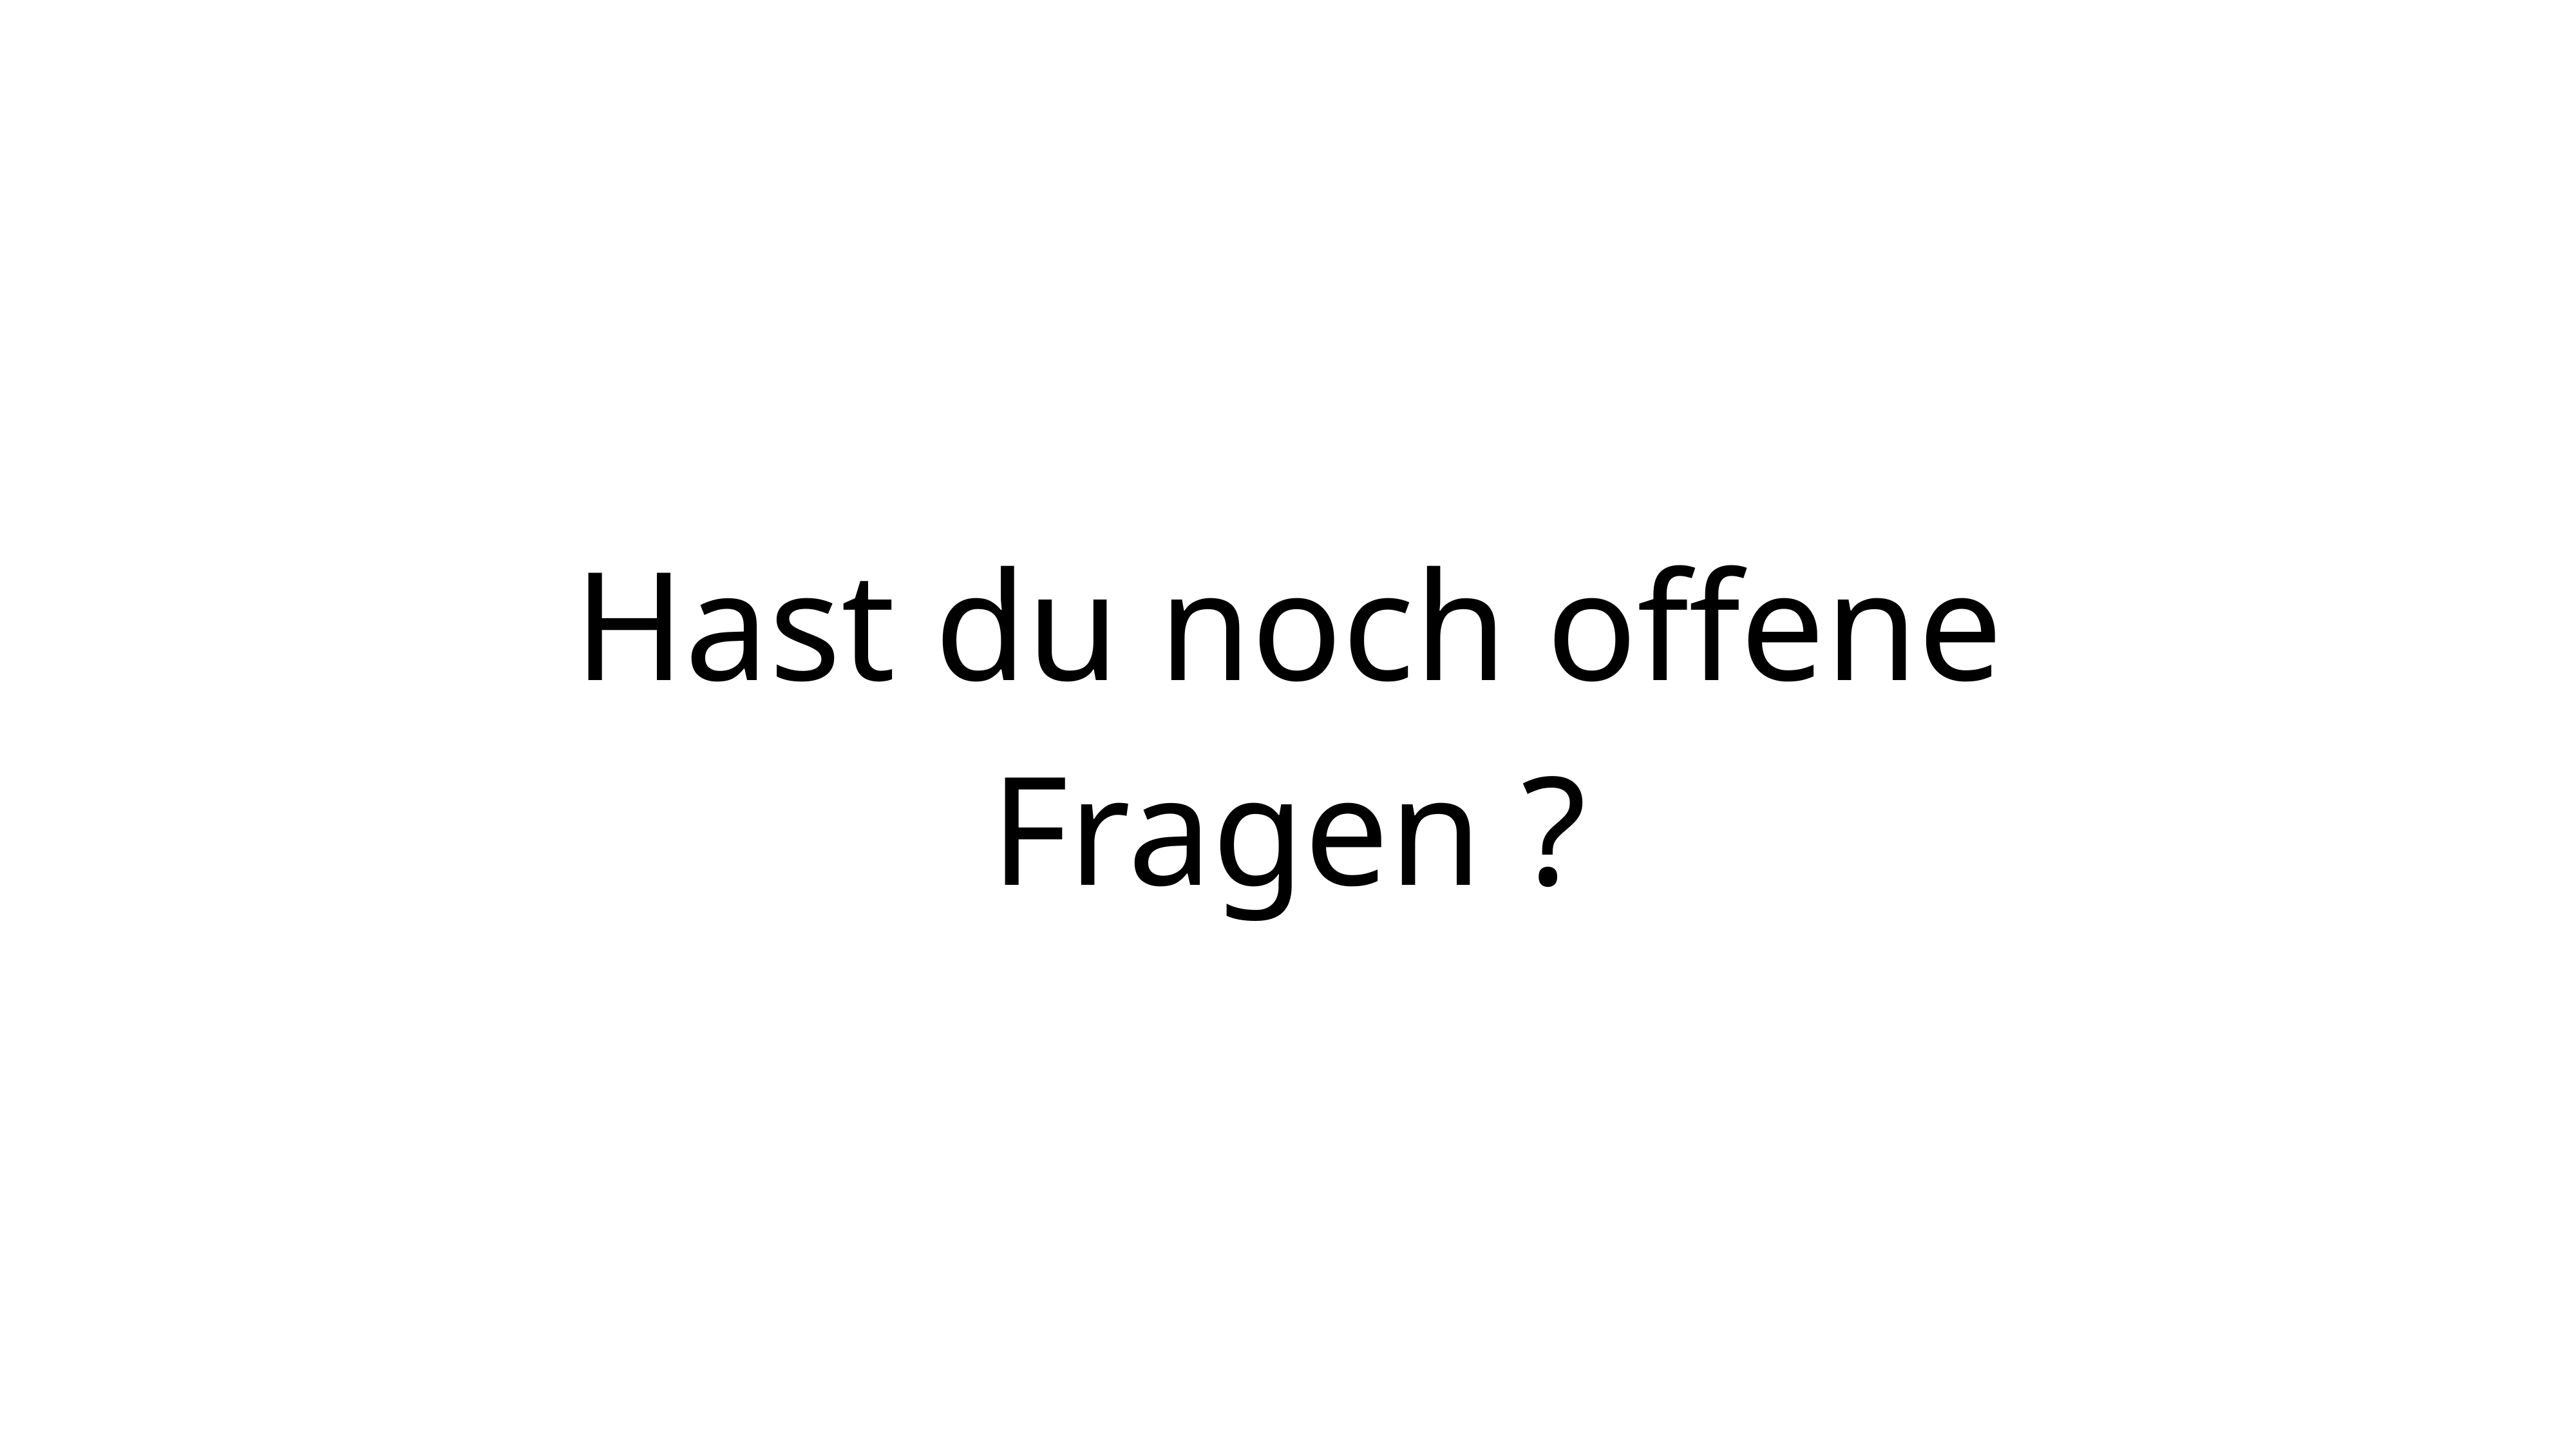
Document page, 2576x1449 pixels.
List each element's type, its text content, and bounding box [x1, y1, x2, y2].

text_box Hast du noch offene Fragen ? [252, 478, 2325, 971]
